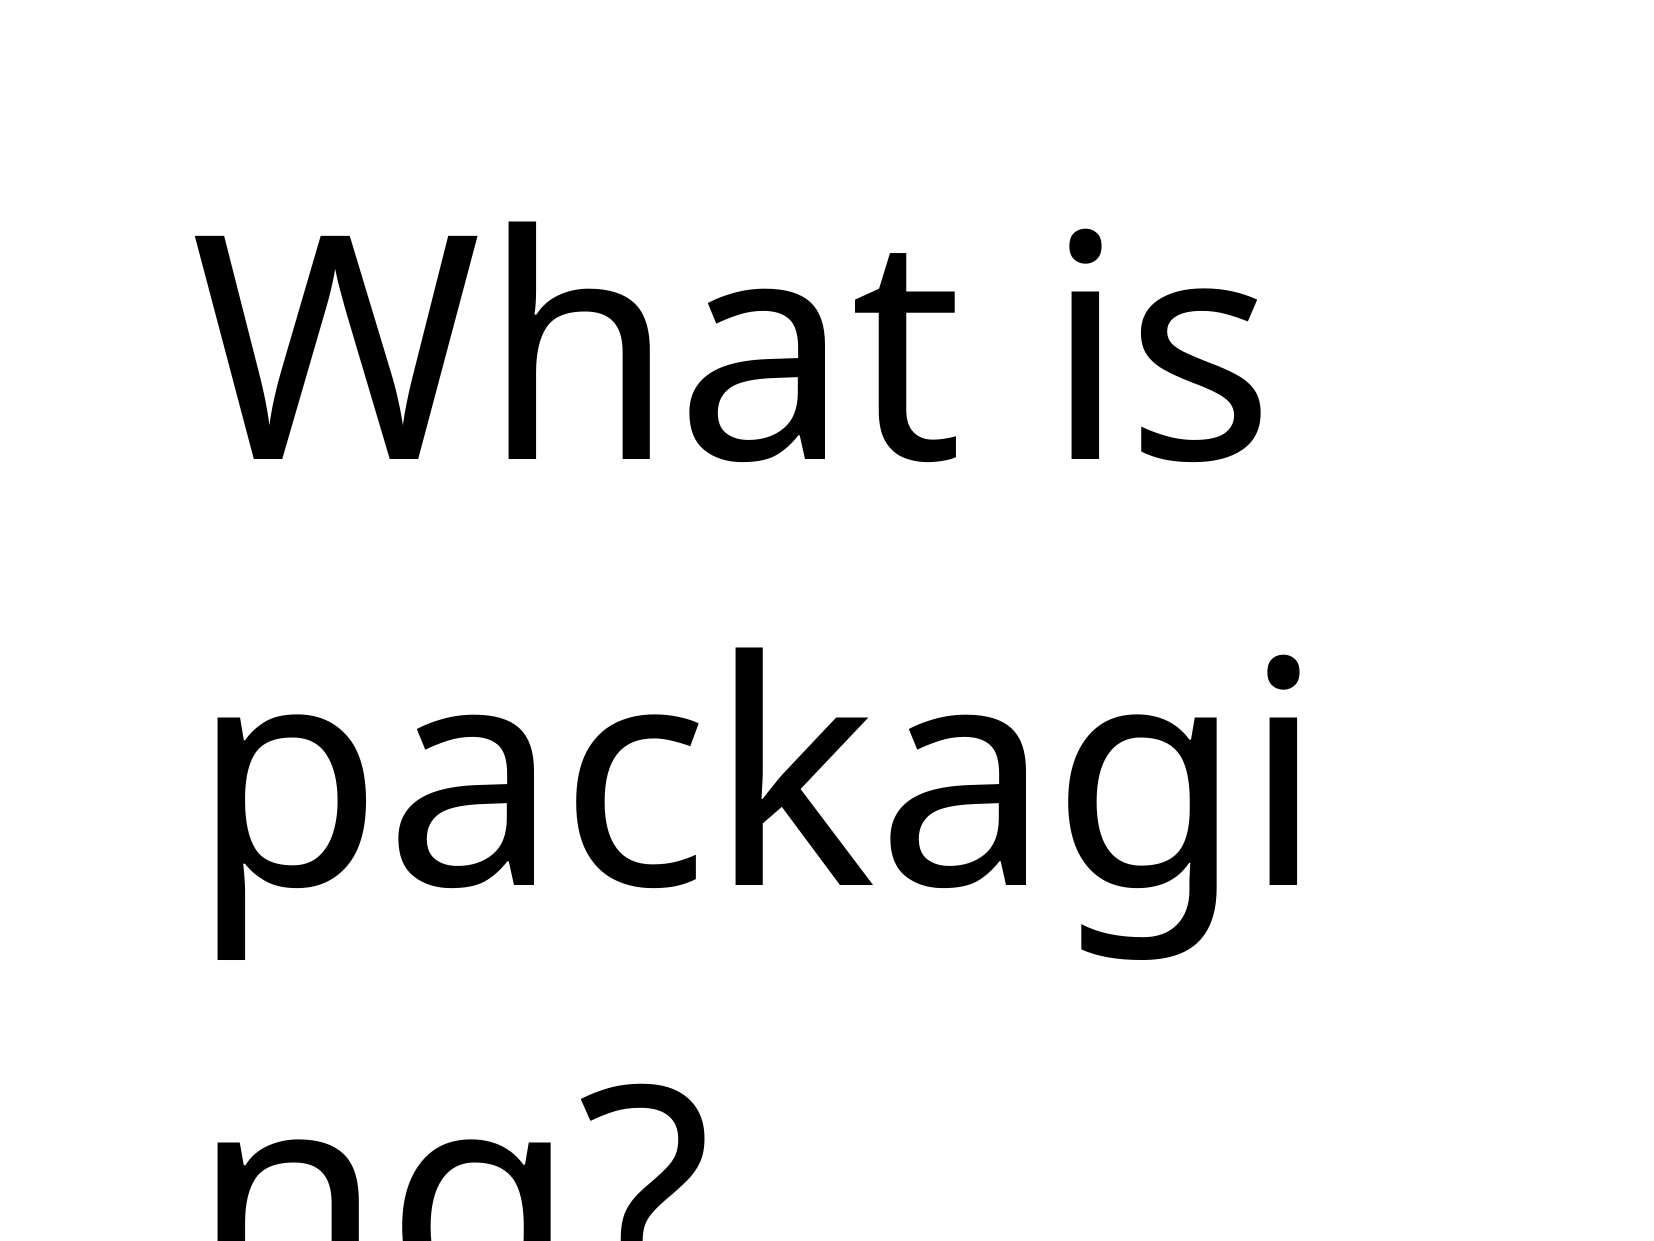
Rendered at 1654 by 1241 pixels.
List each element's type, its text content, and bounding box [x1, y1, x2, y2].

text_box What is packaging? [177, 118, 1459, 1123]
